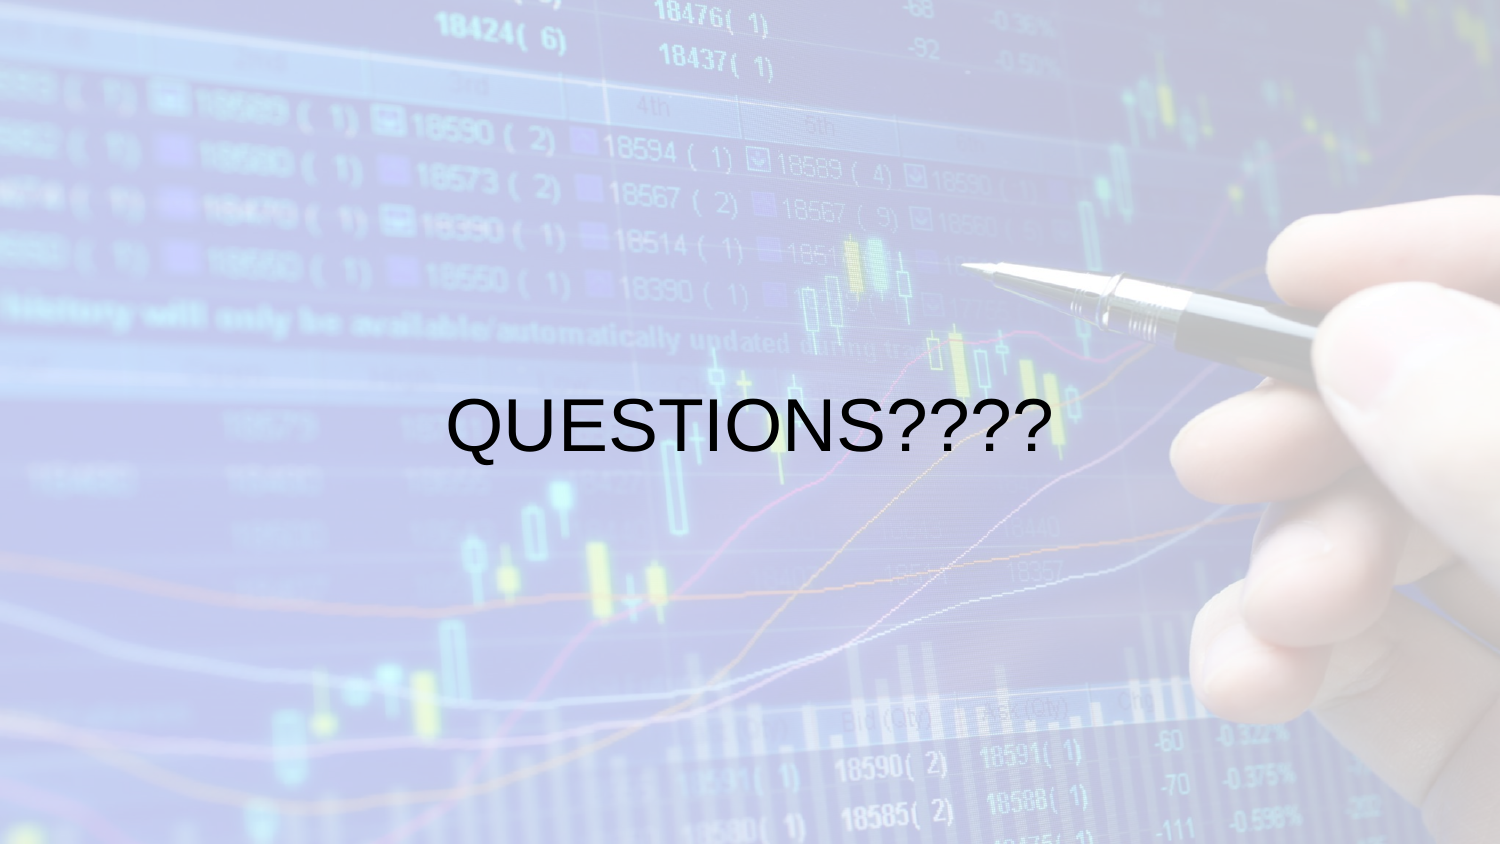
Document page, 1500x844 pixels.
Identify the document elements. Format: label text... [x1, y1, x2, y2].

picture [0, 0, 1500, 844]
title QUESTIONS???? [51, 352, 1449, 491]
